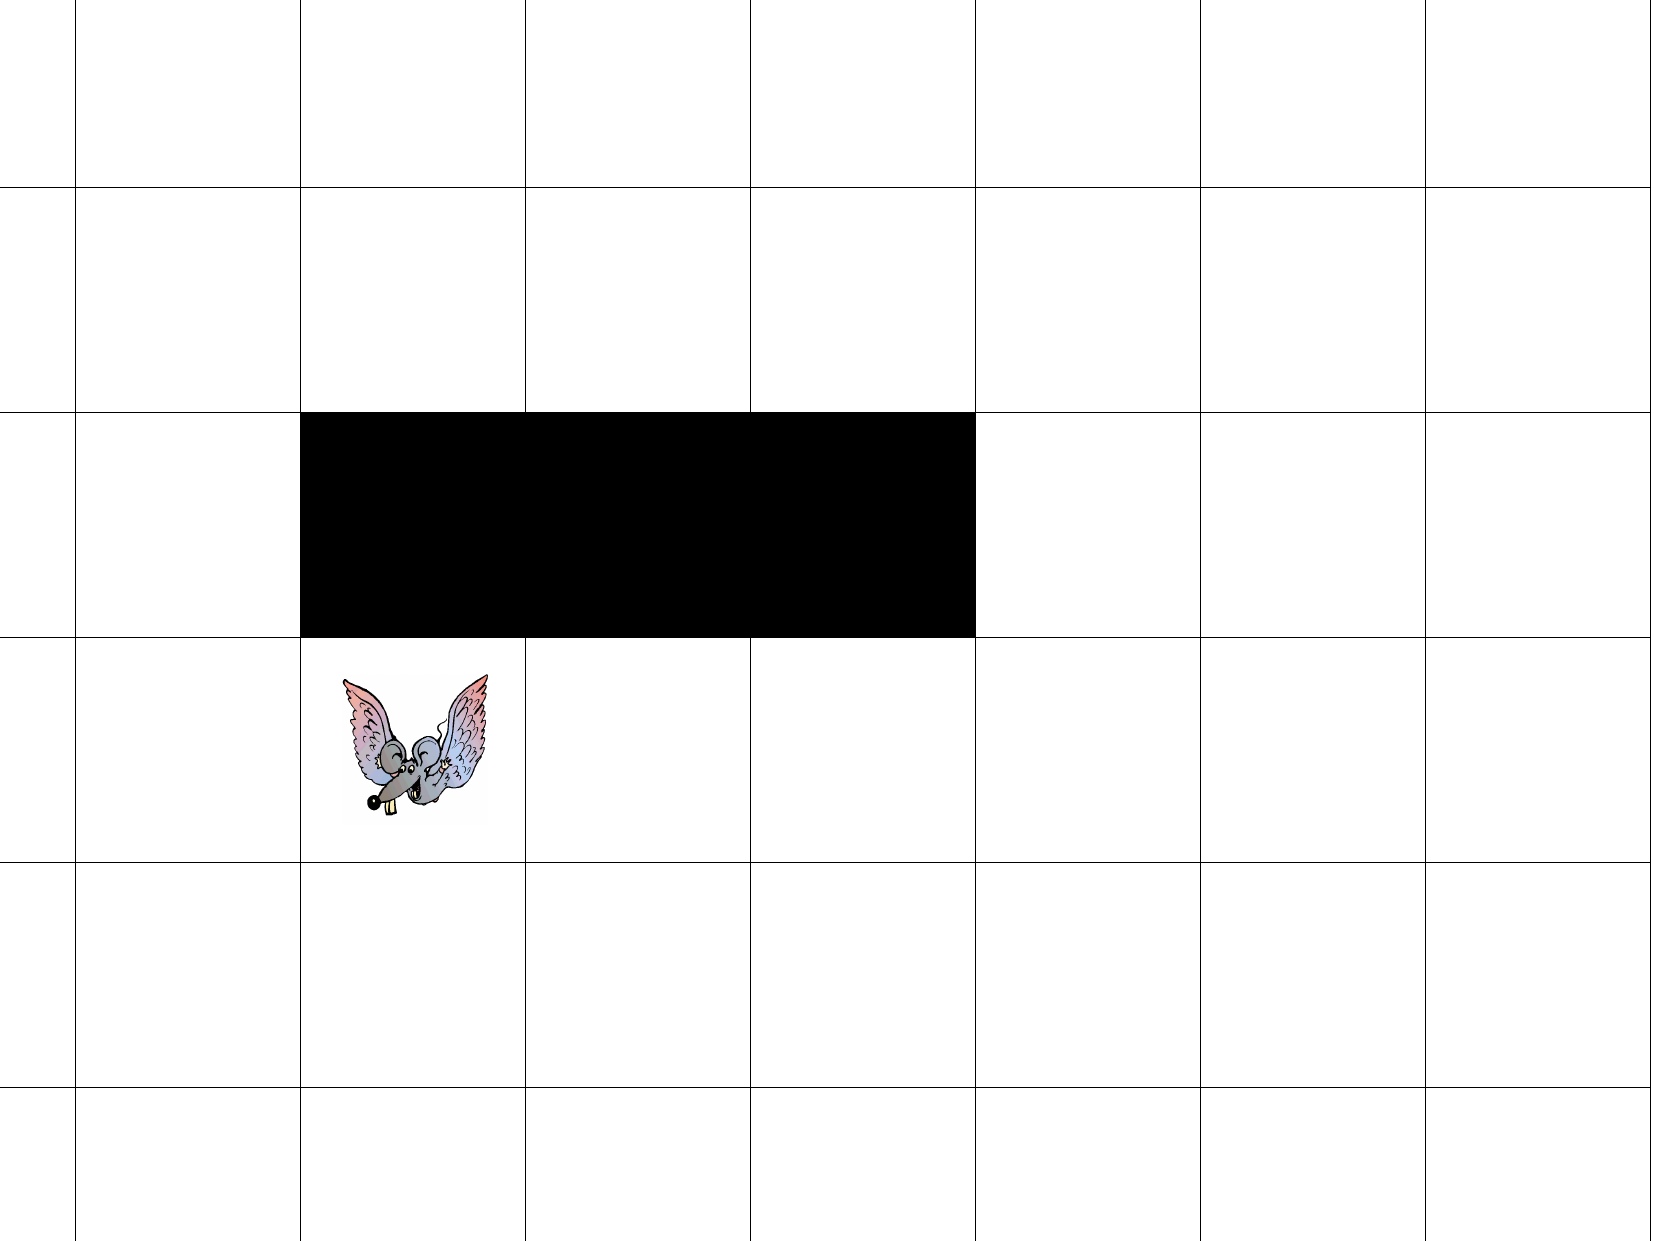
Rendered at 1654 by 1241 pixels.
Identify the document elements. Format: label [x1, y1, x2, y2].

picture [342, 674, 488, 826]
text_box [0, 0, 1651, 1241]
